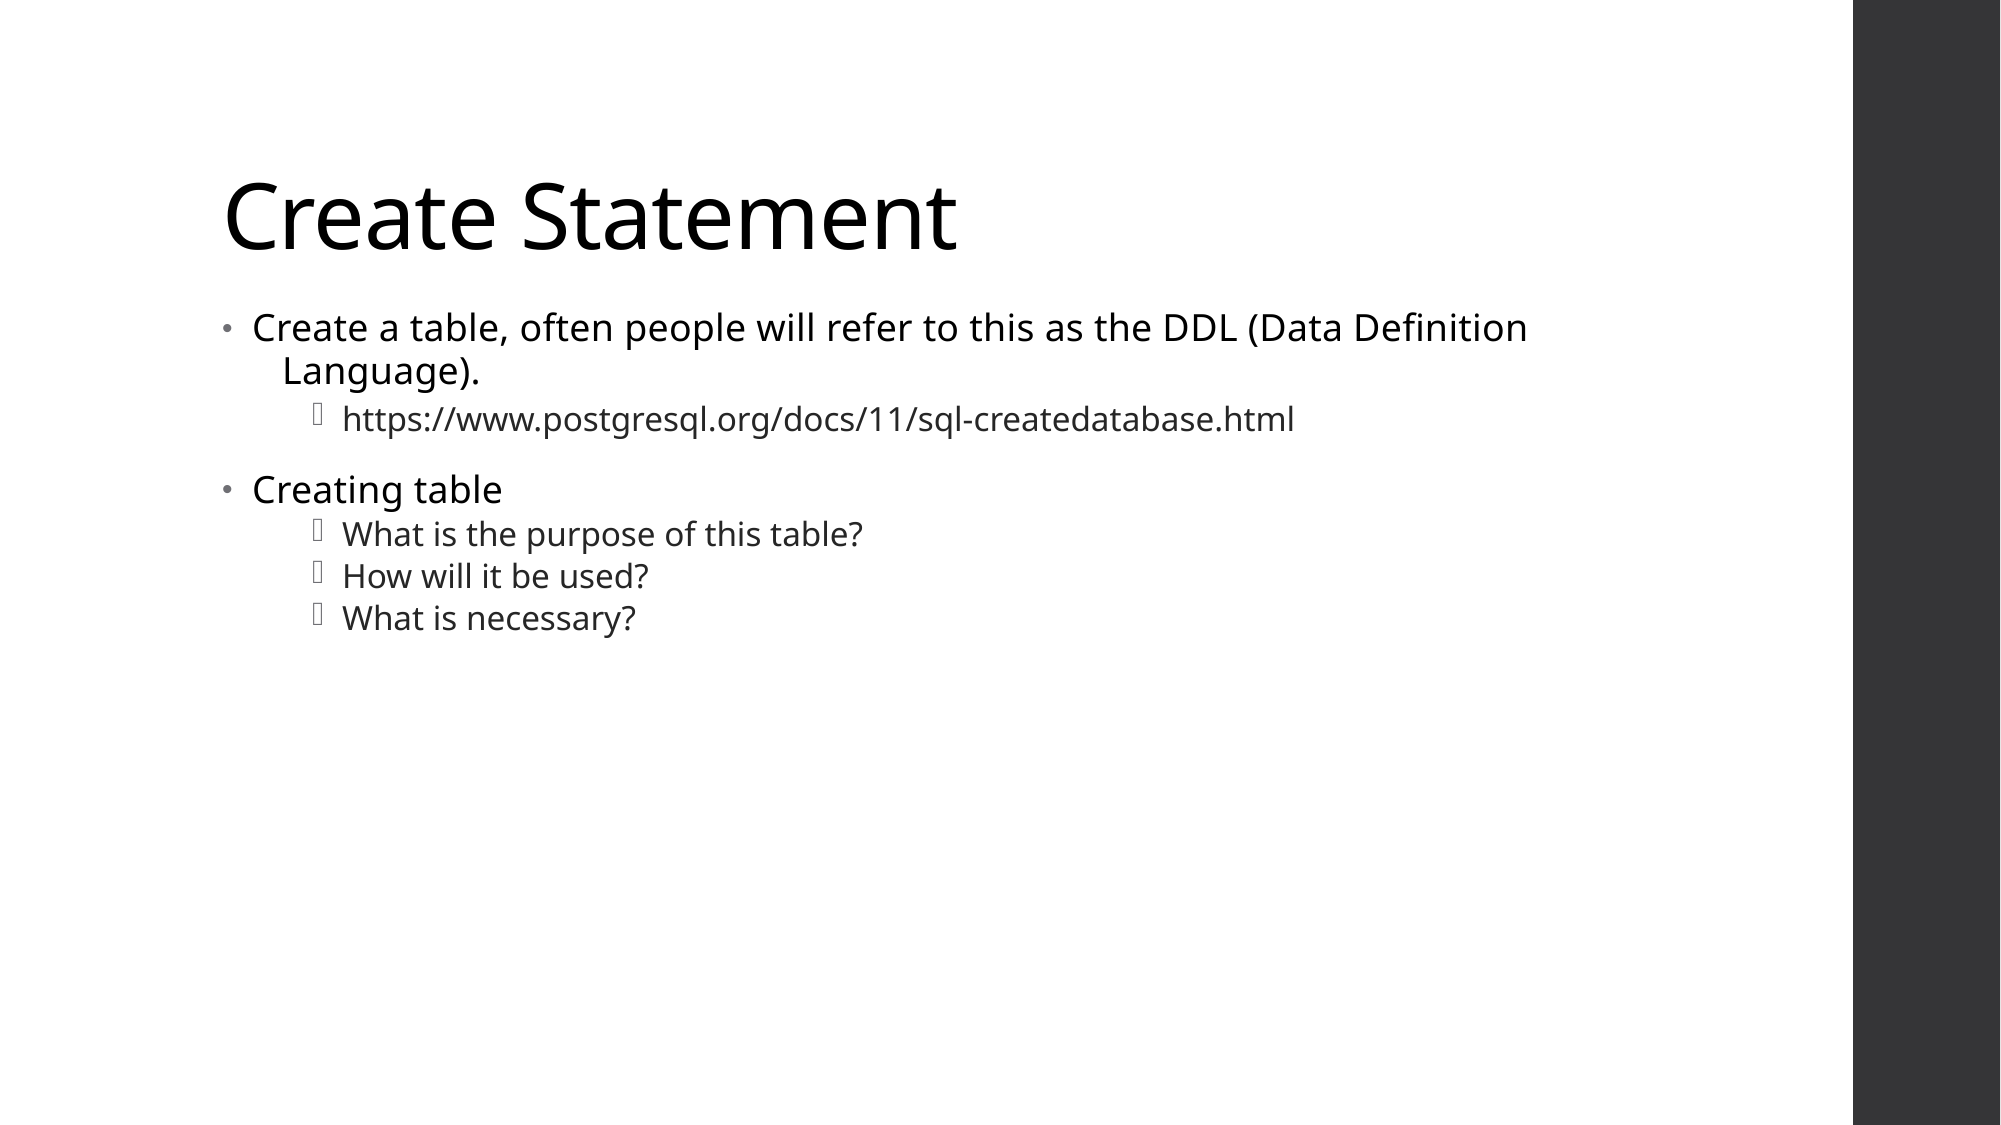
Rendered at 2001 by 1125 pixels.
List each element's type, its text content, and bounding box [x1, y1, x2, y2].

title Create Statement [206, 60, 1797, 278]
list Create a table, often people will refer to this as the DDL (Data Definition Language). https://www.postgresql.org/docs/11/sql-createdatabase.html Creating table What is the purpose of this table? How will it be used? What is necessary? [206, 299, 1617, 1014]
